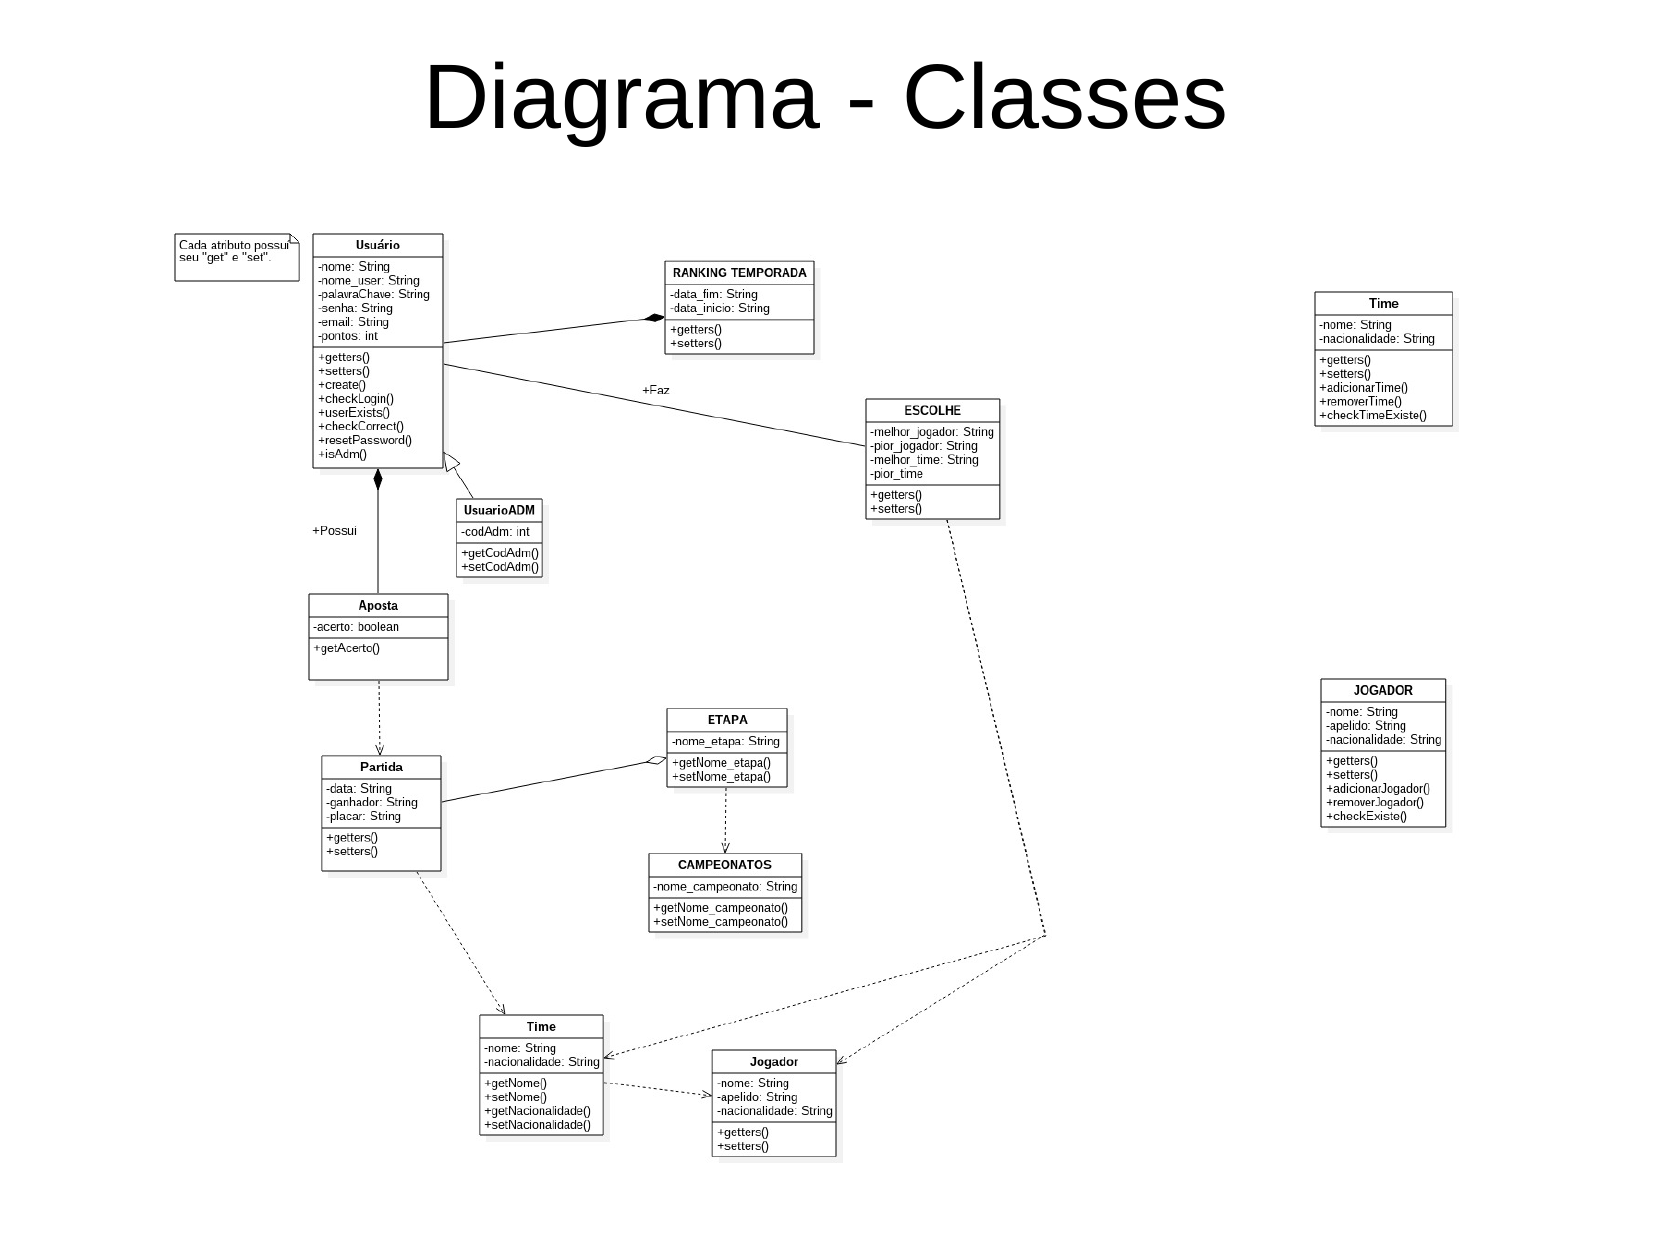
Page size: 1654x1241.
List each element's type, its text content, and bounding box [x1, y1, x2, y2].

title Diagrama - Classes [82, 0, 1571, 201]
picture [165, 224, 1489, 1193]
